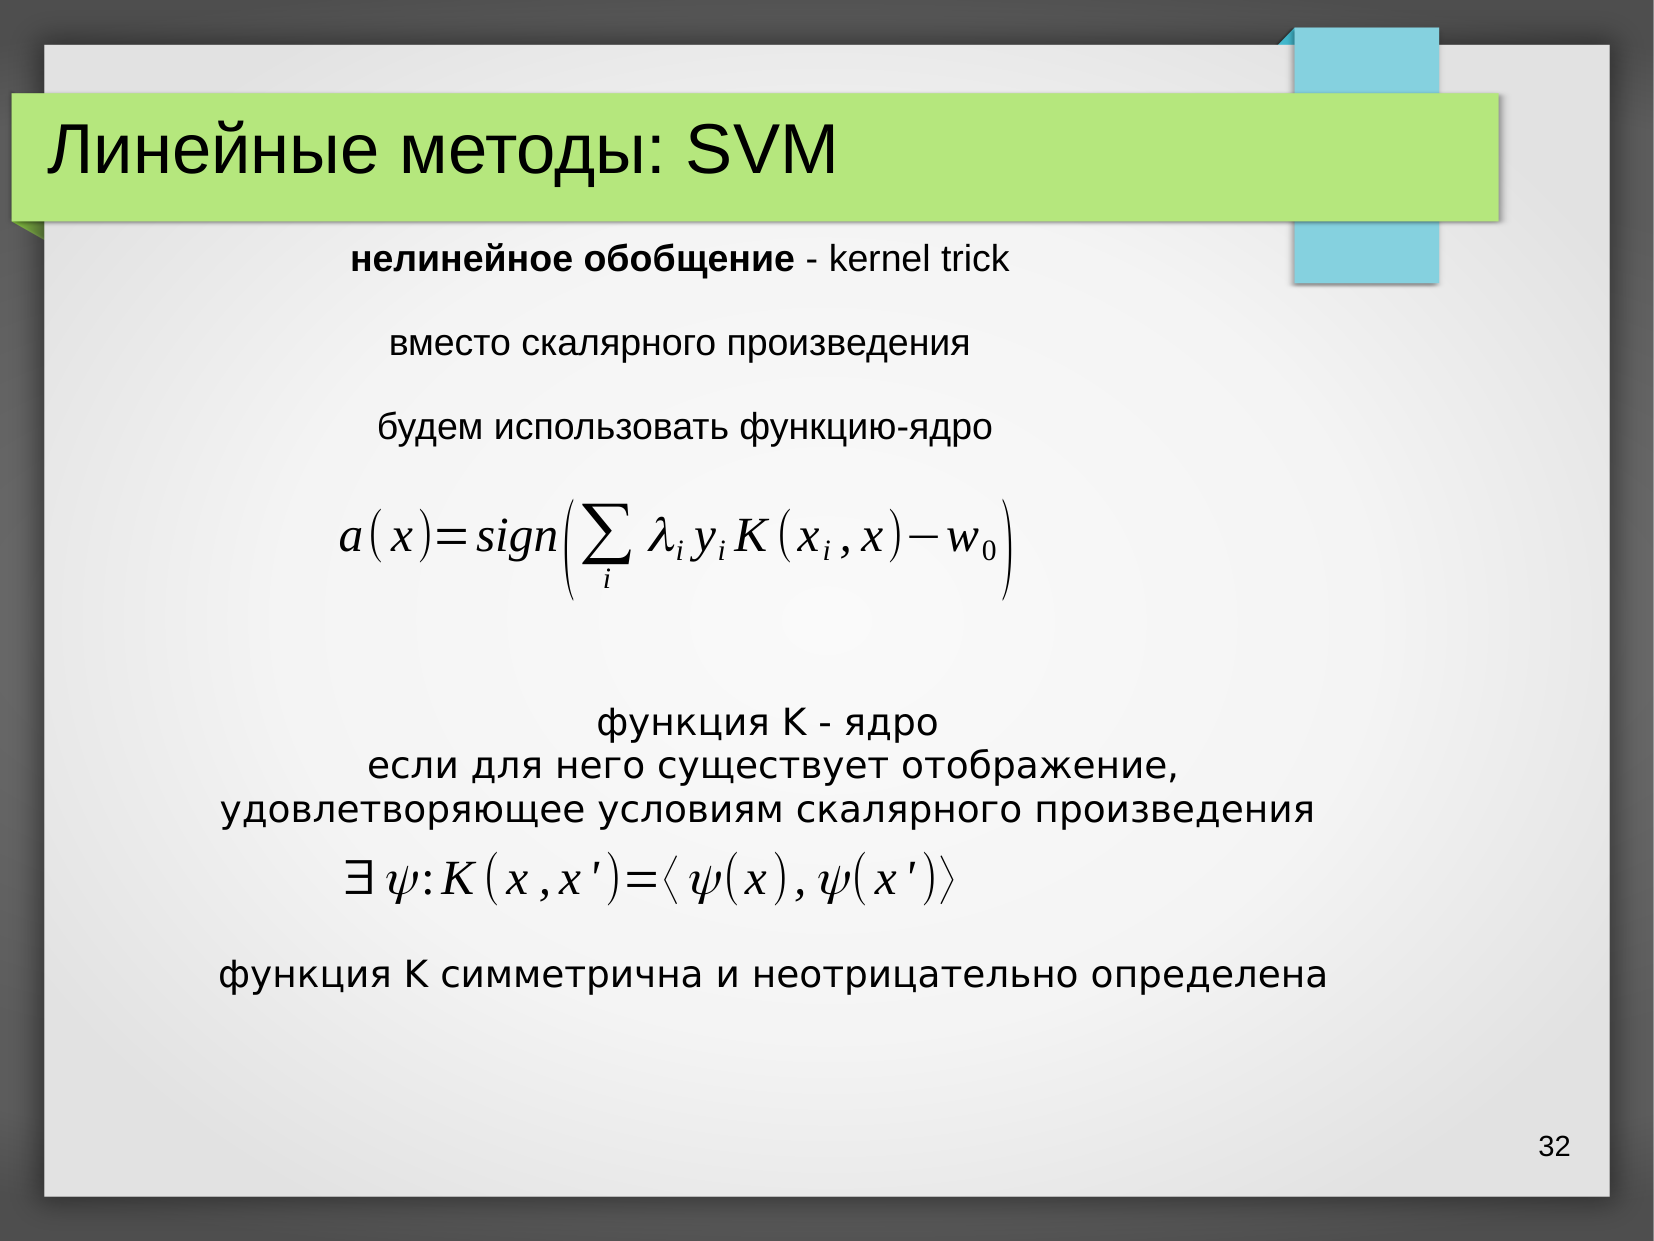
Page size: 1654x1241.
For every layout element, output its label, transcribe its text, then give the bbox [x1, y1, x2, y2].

text_box функция K - ядро если для него существует отображение, удовлетворяющее условиям скалярного произведения [153, 693, 1394, 839]
text_box нелинейное обобщение - kernel trick вместо скалярного произведения будем использовать функцию-ядро [283, 237, 1087, 490]
text_box функция K симметрична и неотрицательно определена [153, 944, 1394, 1004]
title Линейные методы: SVM [47, 109, 1501, 189]
picture [0, 0, 1654, 1241]
chart [330, 496, 1021, 604]
chart [337, 850, 963, 911]
